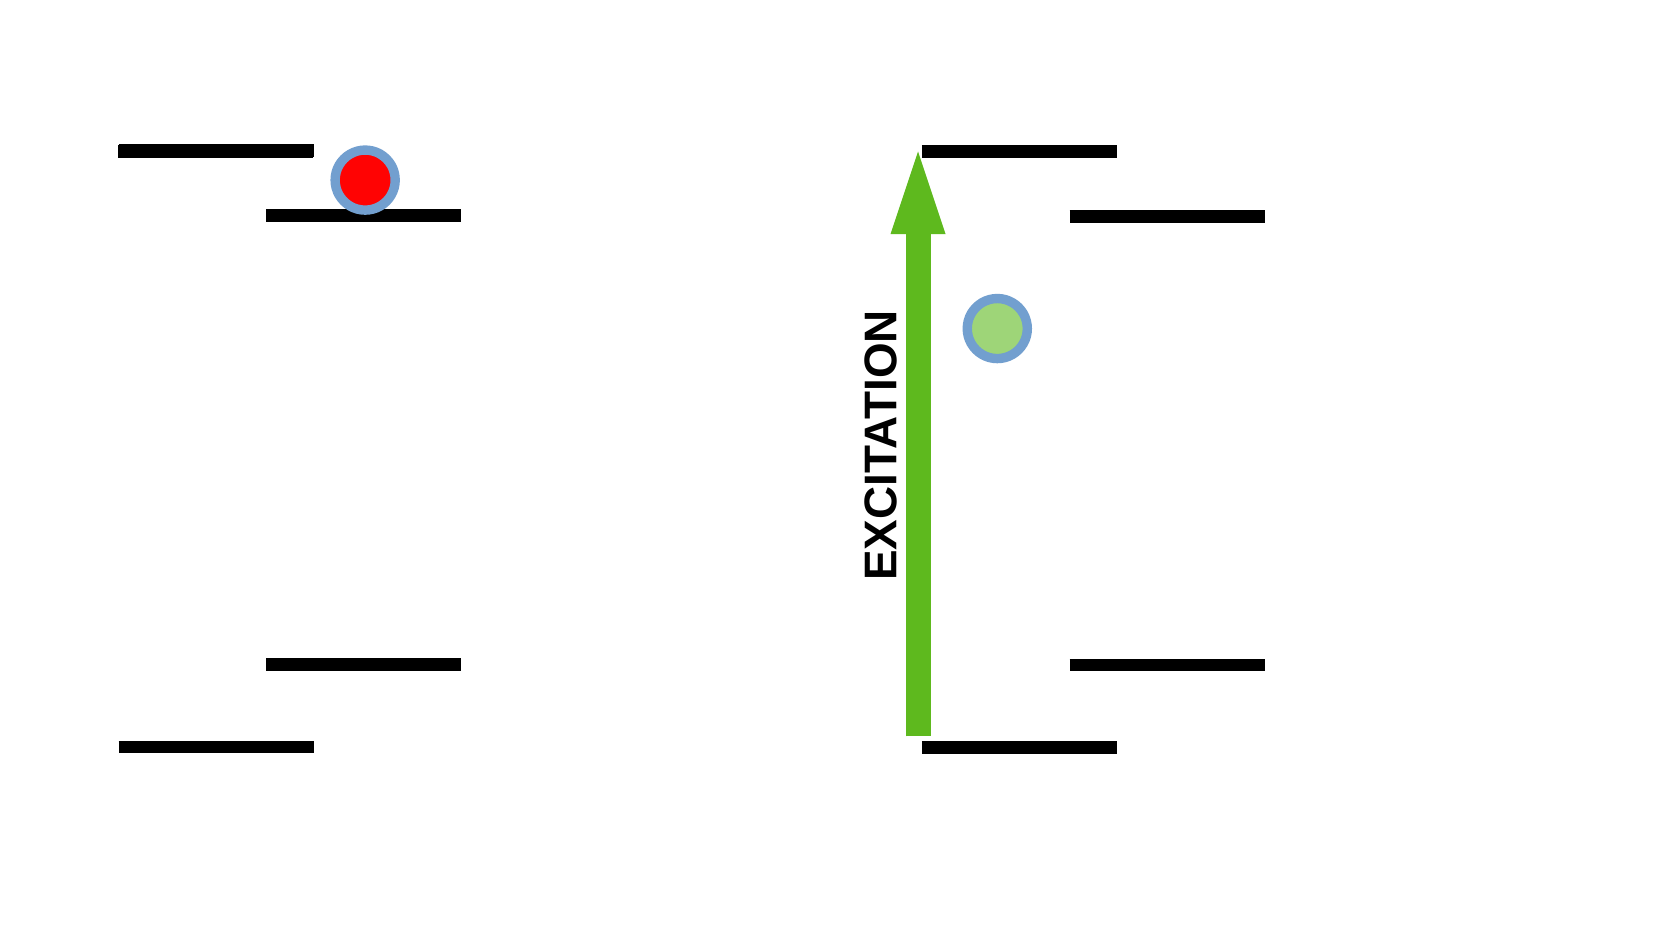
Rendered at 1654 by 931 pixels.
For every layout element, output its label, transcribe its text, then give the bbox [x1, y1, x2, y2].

text_box EXCITATION [847, 190, 914, 701]
text_box [335, 150, 396, 211]
text_box [967, 298, 1028, 359]
